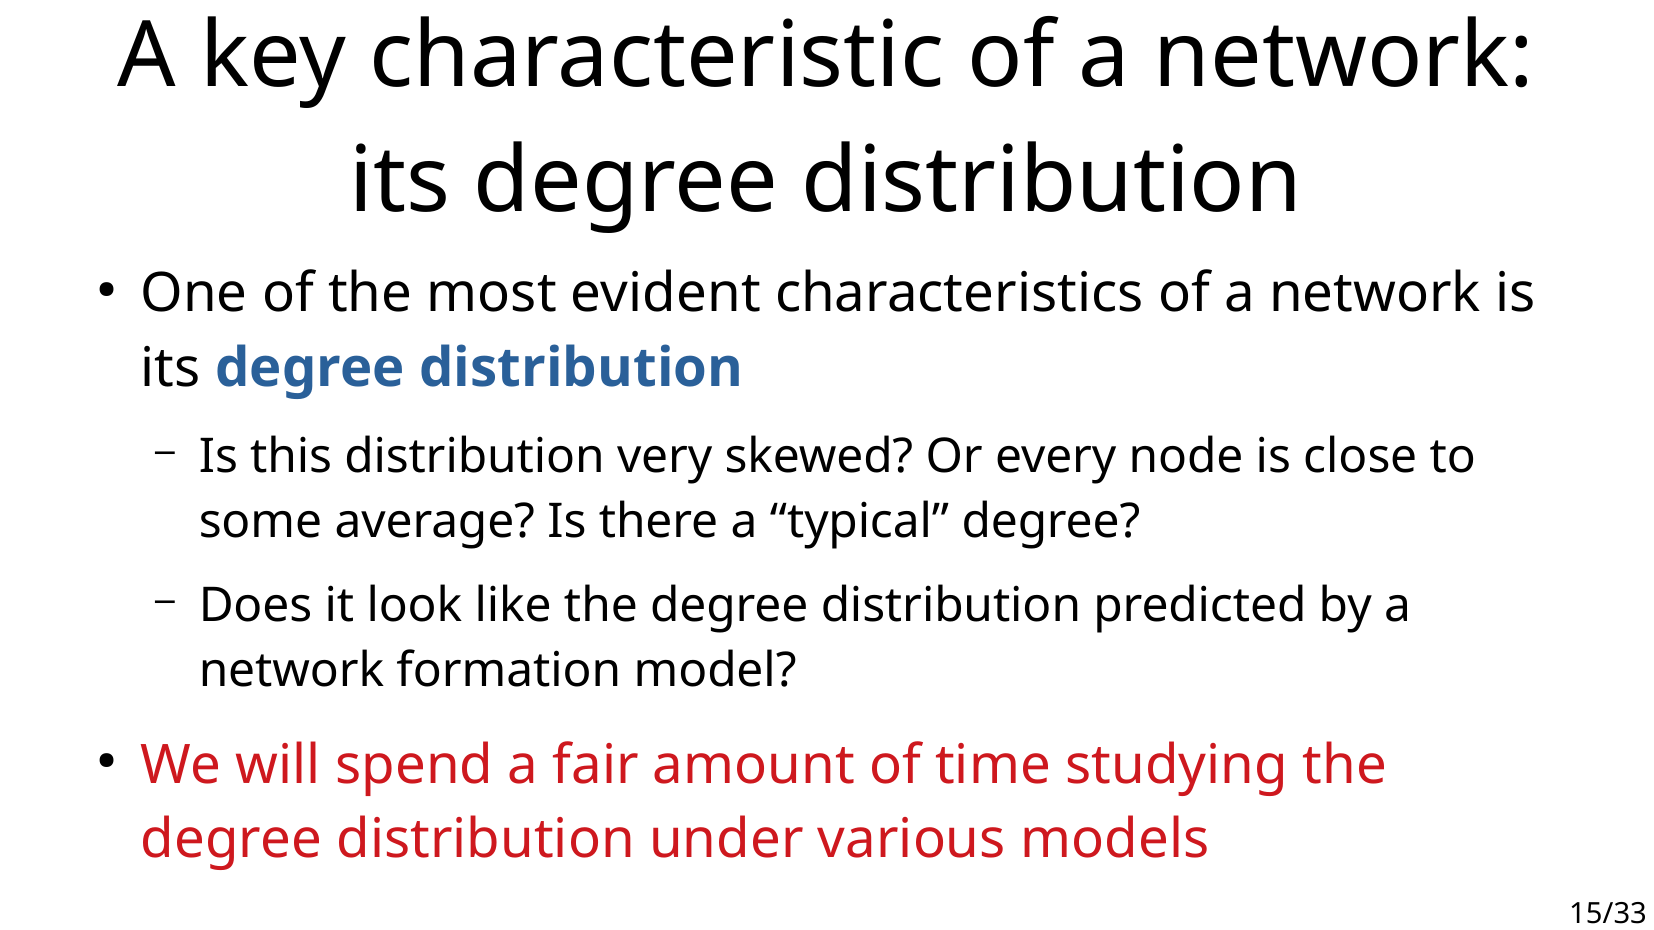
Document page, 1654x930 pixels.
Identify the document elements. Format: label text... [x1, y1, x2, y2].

title A key characteristic of a network: its degree distribution [82, 0, 1571, 243]
list One of the most evident characteristics of a network is its degree distribution Is this distribution very skewed? Or every node is close to some average? Is there a “typical” degree? Does it look like the degree distribution predicted by a network formation model? We will spend a fair amount of time studying the degree distribution under various models [82, 252, 1571, 886]
